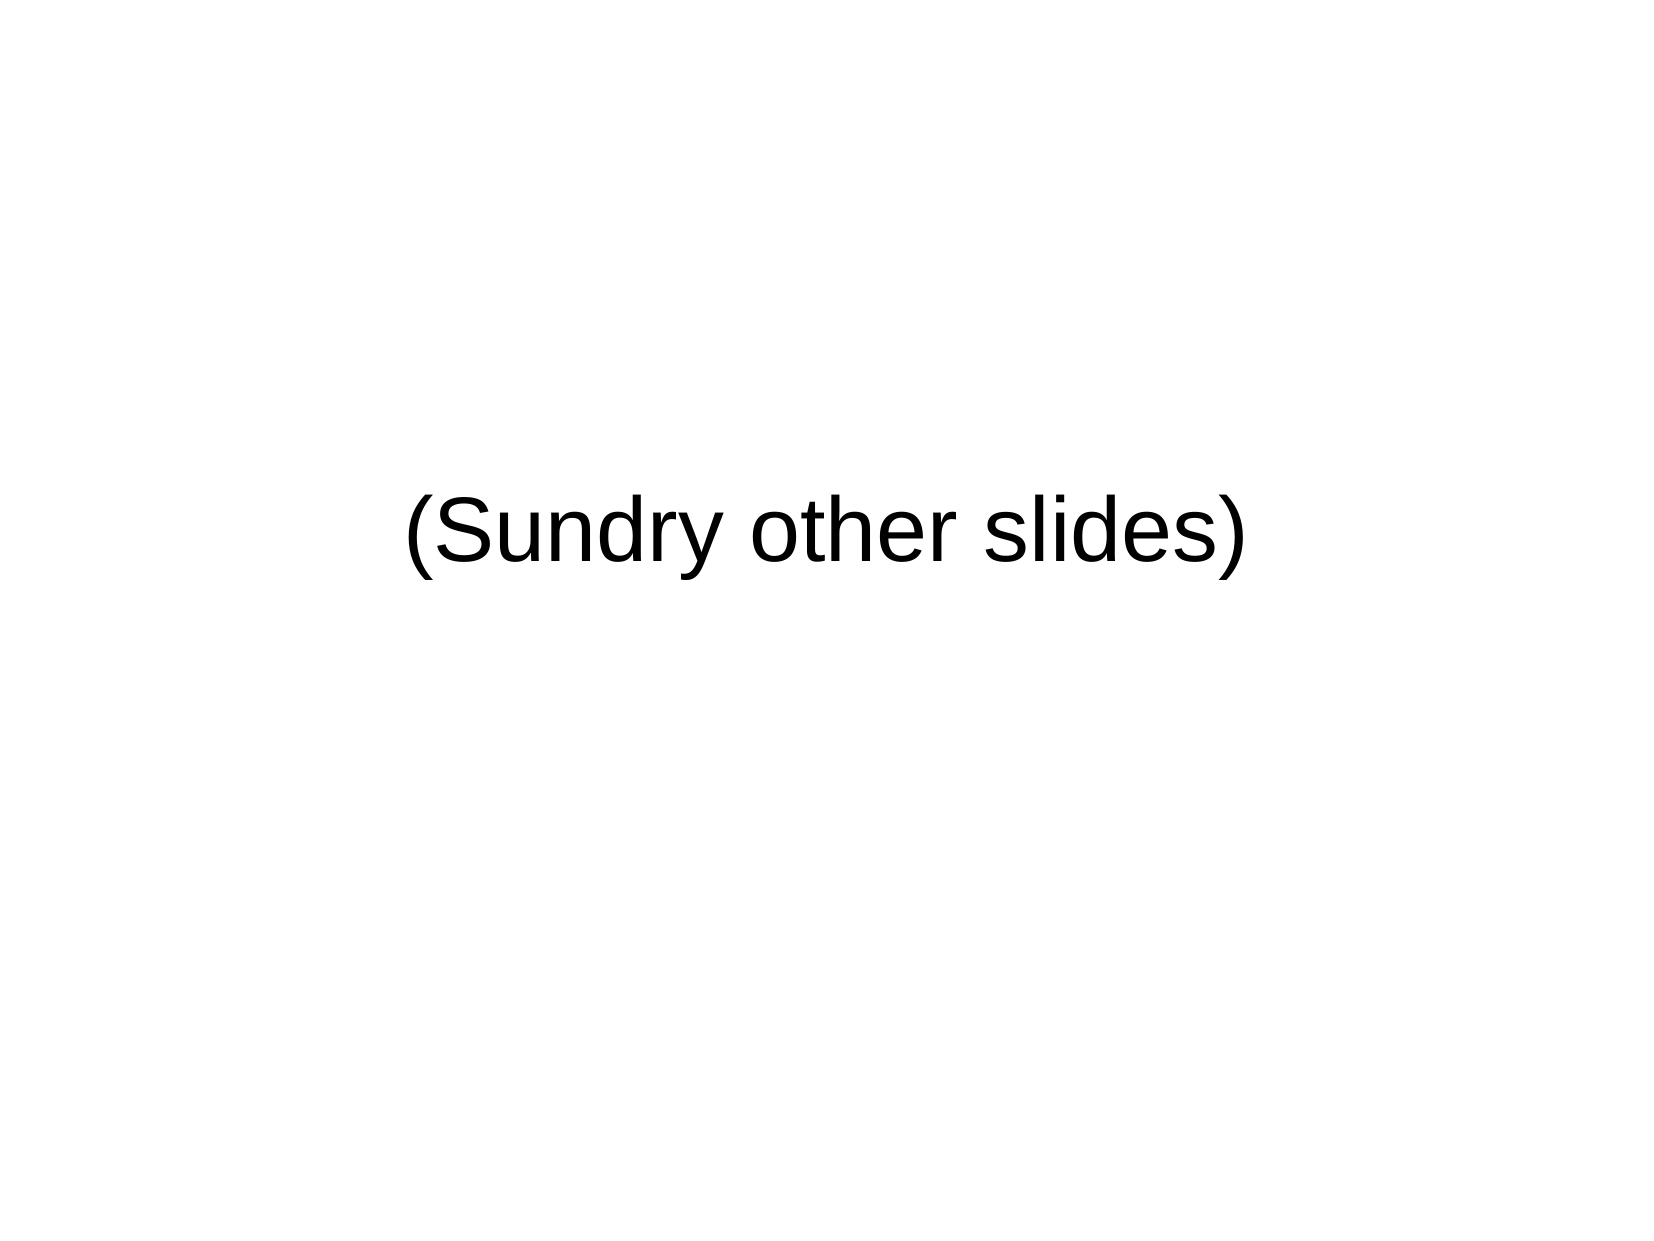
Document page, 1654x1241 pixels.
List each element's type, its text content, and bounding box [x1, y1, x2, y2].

subtitle (Sundry other slides) [82, 49, 1571, 1010]
